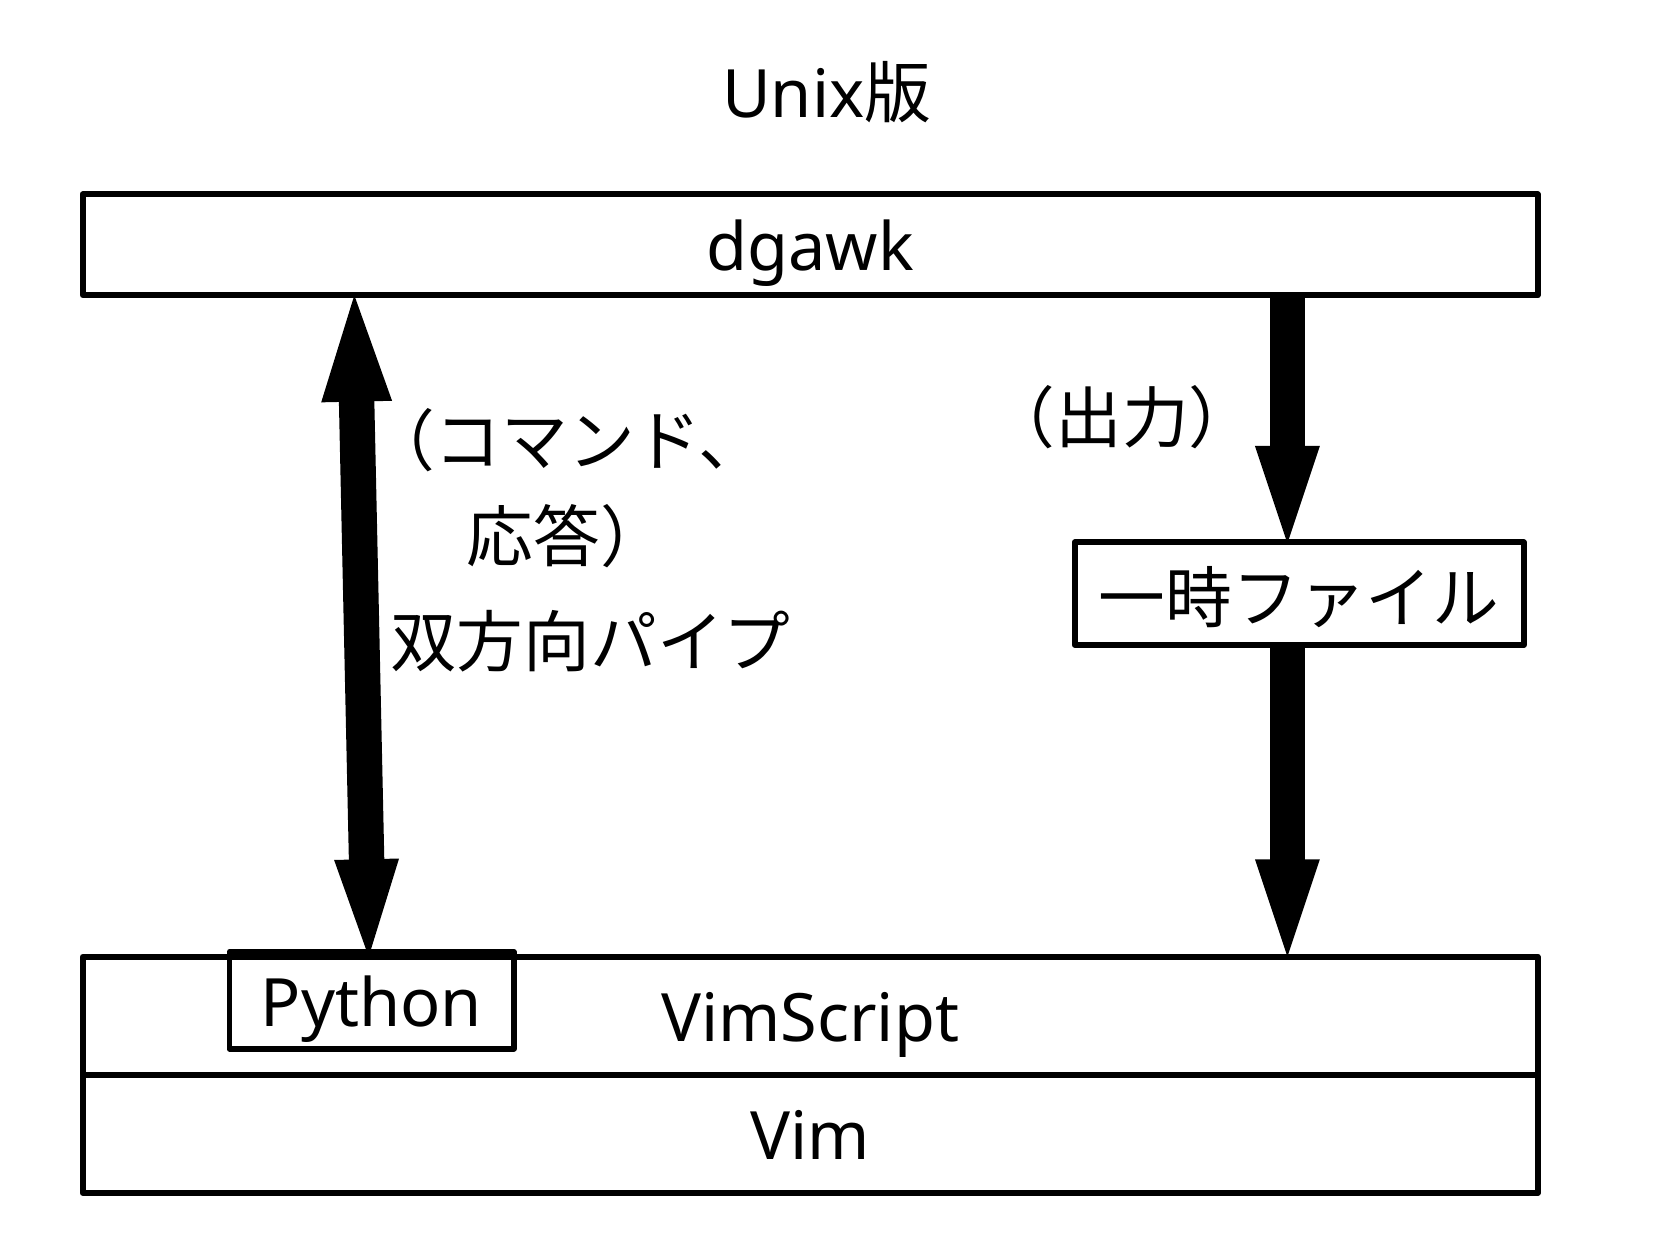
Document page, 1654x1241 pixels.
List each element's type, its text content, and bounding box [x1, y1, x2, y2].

text_box 双方向パイプ [366, 555, 815, 721]
text_box Python [229, 956, 514, 1044]
text_box Unix版 [602, 23, 1052, 154]
text_box VimScript [82, 956, 1538, 1075]
text_box （出力） [897, 330, 1347, 497]
text_box 一時ファイル [1074, 543, 1524, 645]
text_box （コマンド、 応答） [342, 401, 792, 567]
subtitle Vim [82, 1078, 1538, 1193]
text_box dgawk [82, 194, 1538, 296]
